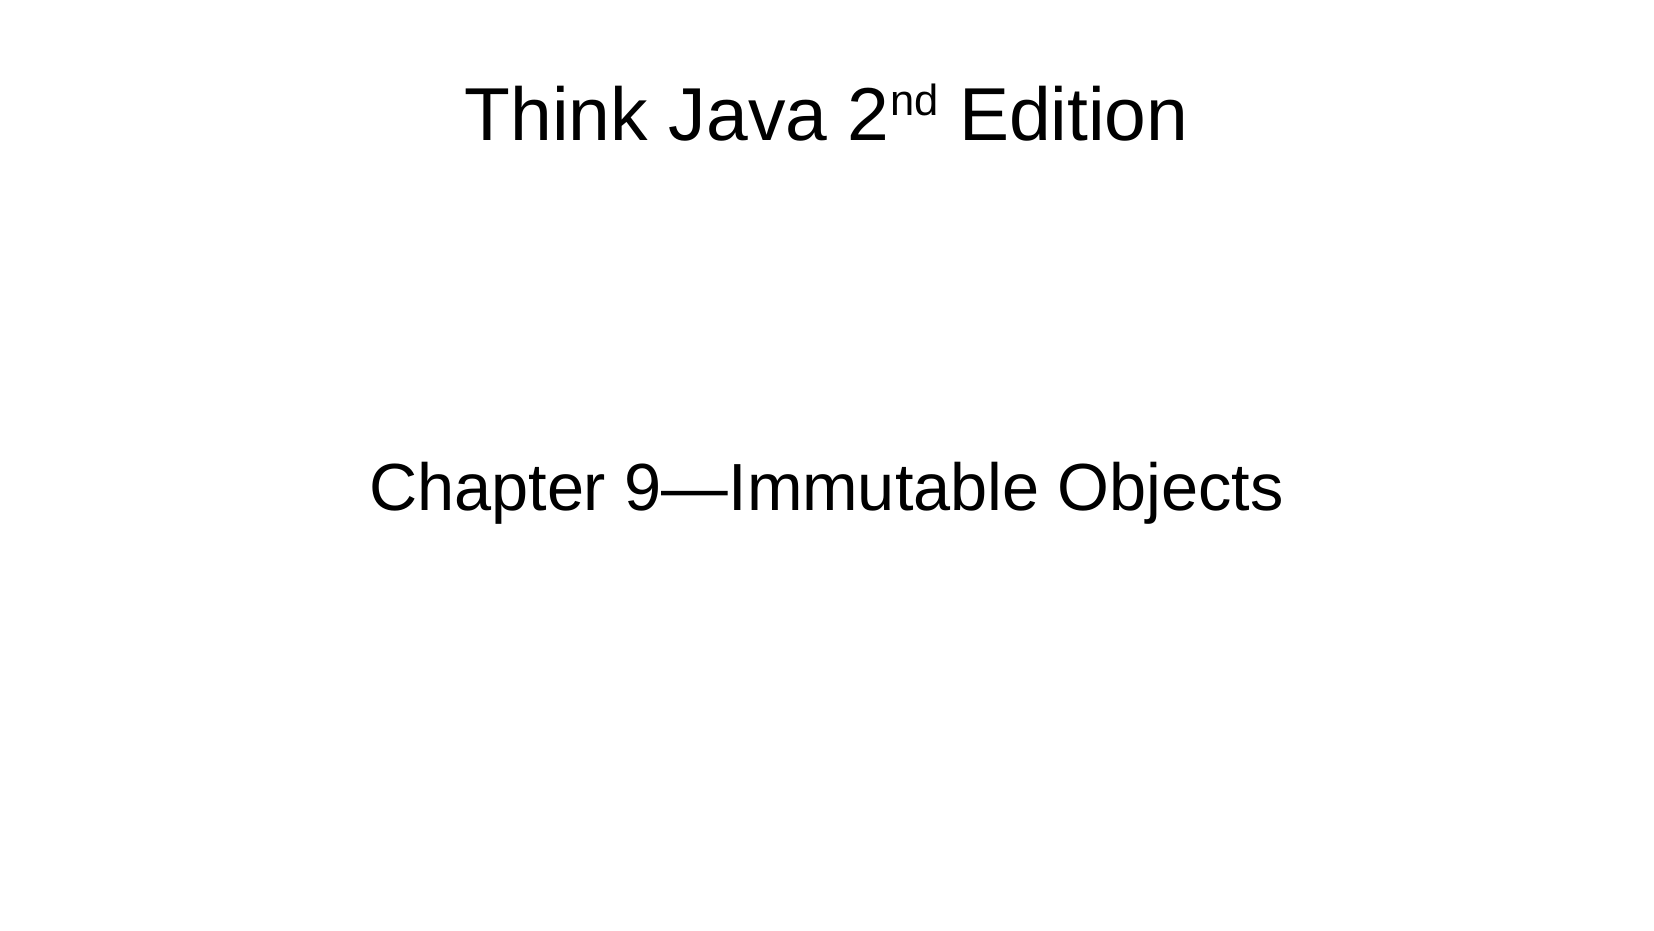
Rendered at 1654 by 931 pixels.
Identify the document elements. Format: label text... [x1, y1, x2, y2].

title Think Java 2nd Edition [82, 37, 1571, 193]
subtitle Chapter 9—Immutable Objects [82, 217, 1571, 758]
